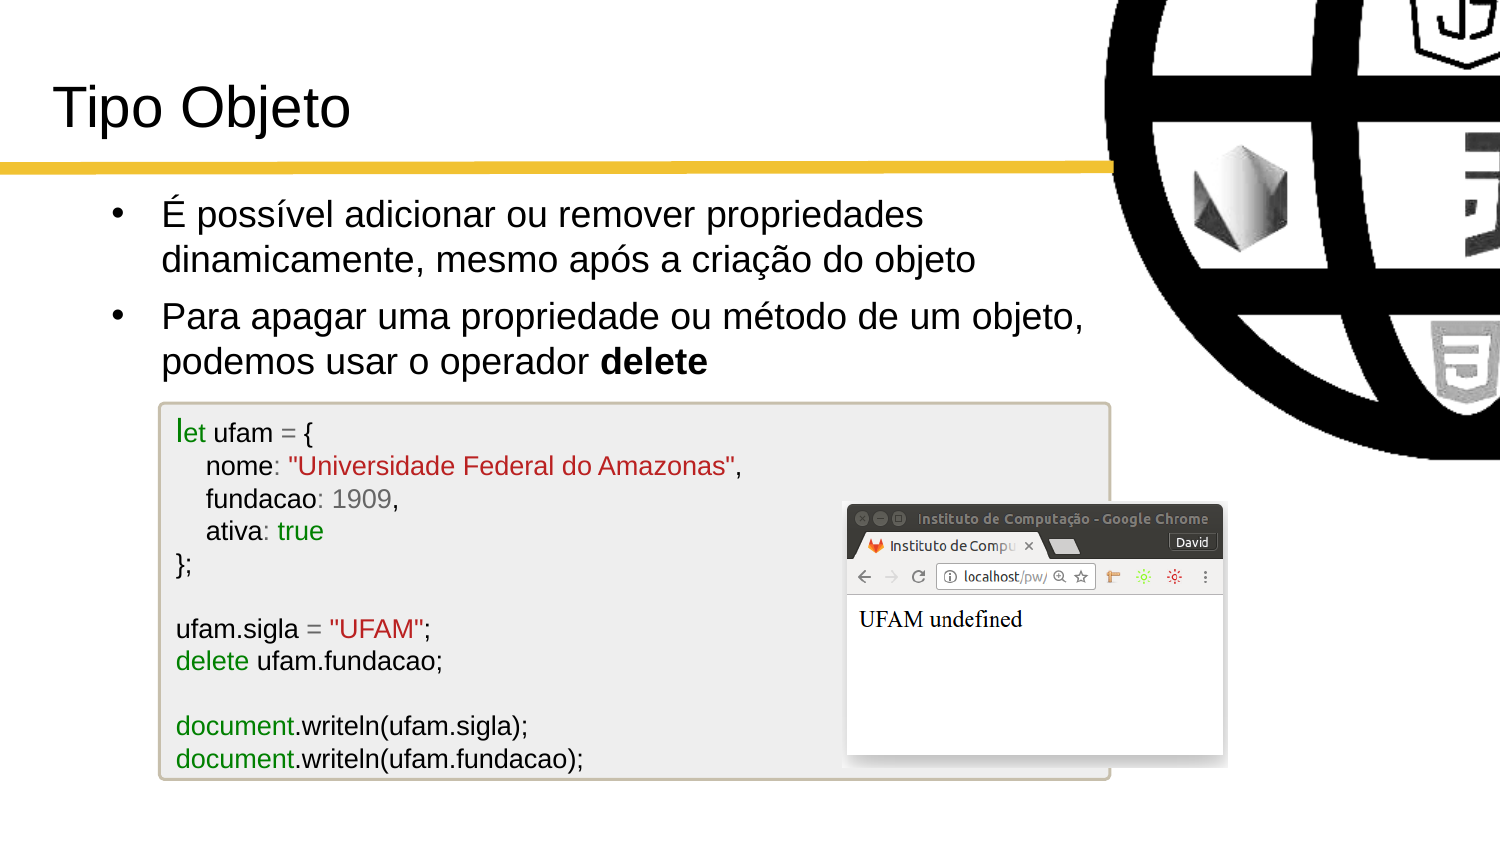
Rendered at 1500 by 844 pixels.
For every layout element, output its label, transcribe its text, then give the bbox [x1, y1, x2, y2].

picture [842, 0, 1500, 768]
text_box let ufam = { nome: "Universidade Federal do Amazonas", fundacao: 1909, ativa: true }; ufam.sigla = "UFAM"; delete ufam.fundacao; document.writeln(ufam.sigla); document.writeln(ufam.fundacao); [159, 403, 1110, 780]
text_box Tipo Objeto [37, 33, 1463, 175]
text_box É possível adicionar ou remover propriedades dinamicamente, mesmo após a criação do objeto Para apagar uma propriedade ou método de um objeto, podemos usar o operador delete [90, 182, 1111, 790]
